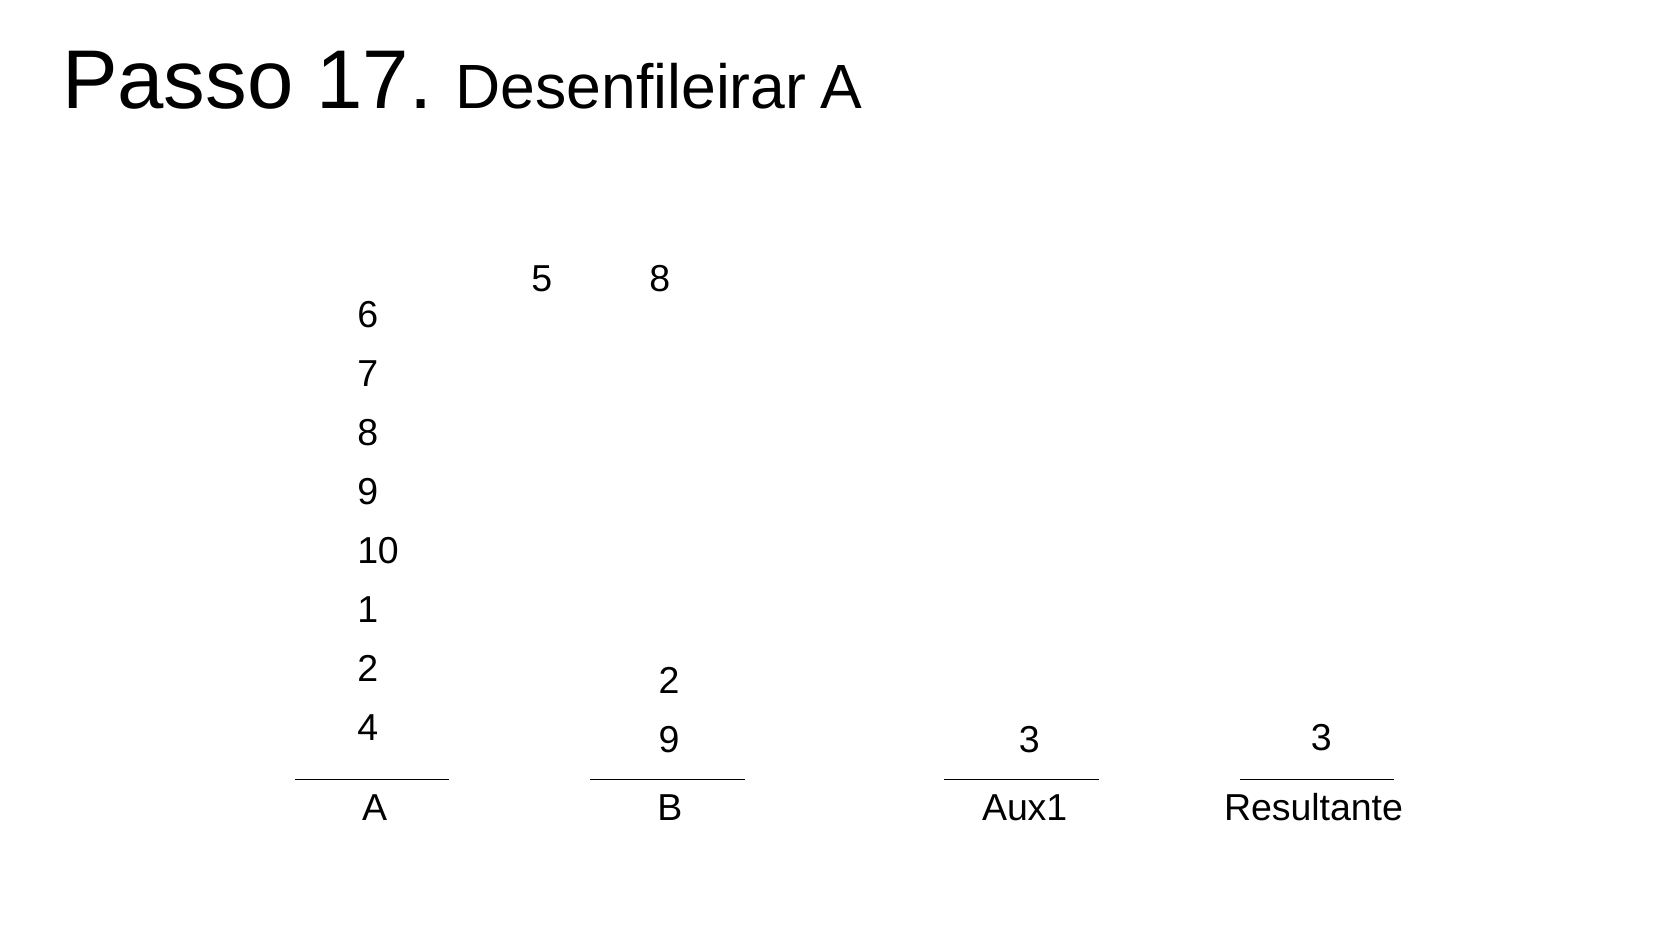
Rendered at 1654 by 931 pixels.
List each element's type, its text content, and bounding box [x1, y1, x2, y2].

text_box 1 [342, 580, 426, 638]
text_box A [347, 779, 508, 837]
text_box 8 [634, 250, 686, 308]
text_box 10 [342, 521, 426, 579]
text_box 9 [643, 710, 695, 768]
text_box Aux1 [967, 780, 1083, 837]
text_box 9 [342, 462, 393, 520]
text_box 2 [643, 651, 695, 709]
text_box 6 [342, 285, 393, 343]
text_box 7 [342, 344, 393, 402]
text_box 5 [516, 250, 567, 308]
text_box 4 [342, 699, 426, 756]
text_box B [642, 780, 698, 837]
text_box Resultante [1209, 779, 1418, 837]
text_box 2 [342, 640, 426, 697]
text_box 3 [1003, 710, 1055, 768]
text_box 3 [1296, 708, 1347, 766]
text_box Passo 17. Desenfileirar A [47, 25, 1607, 274]
text_box 8 [342, 403, 393, 461]
